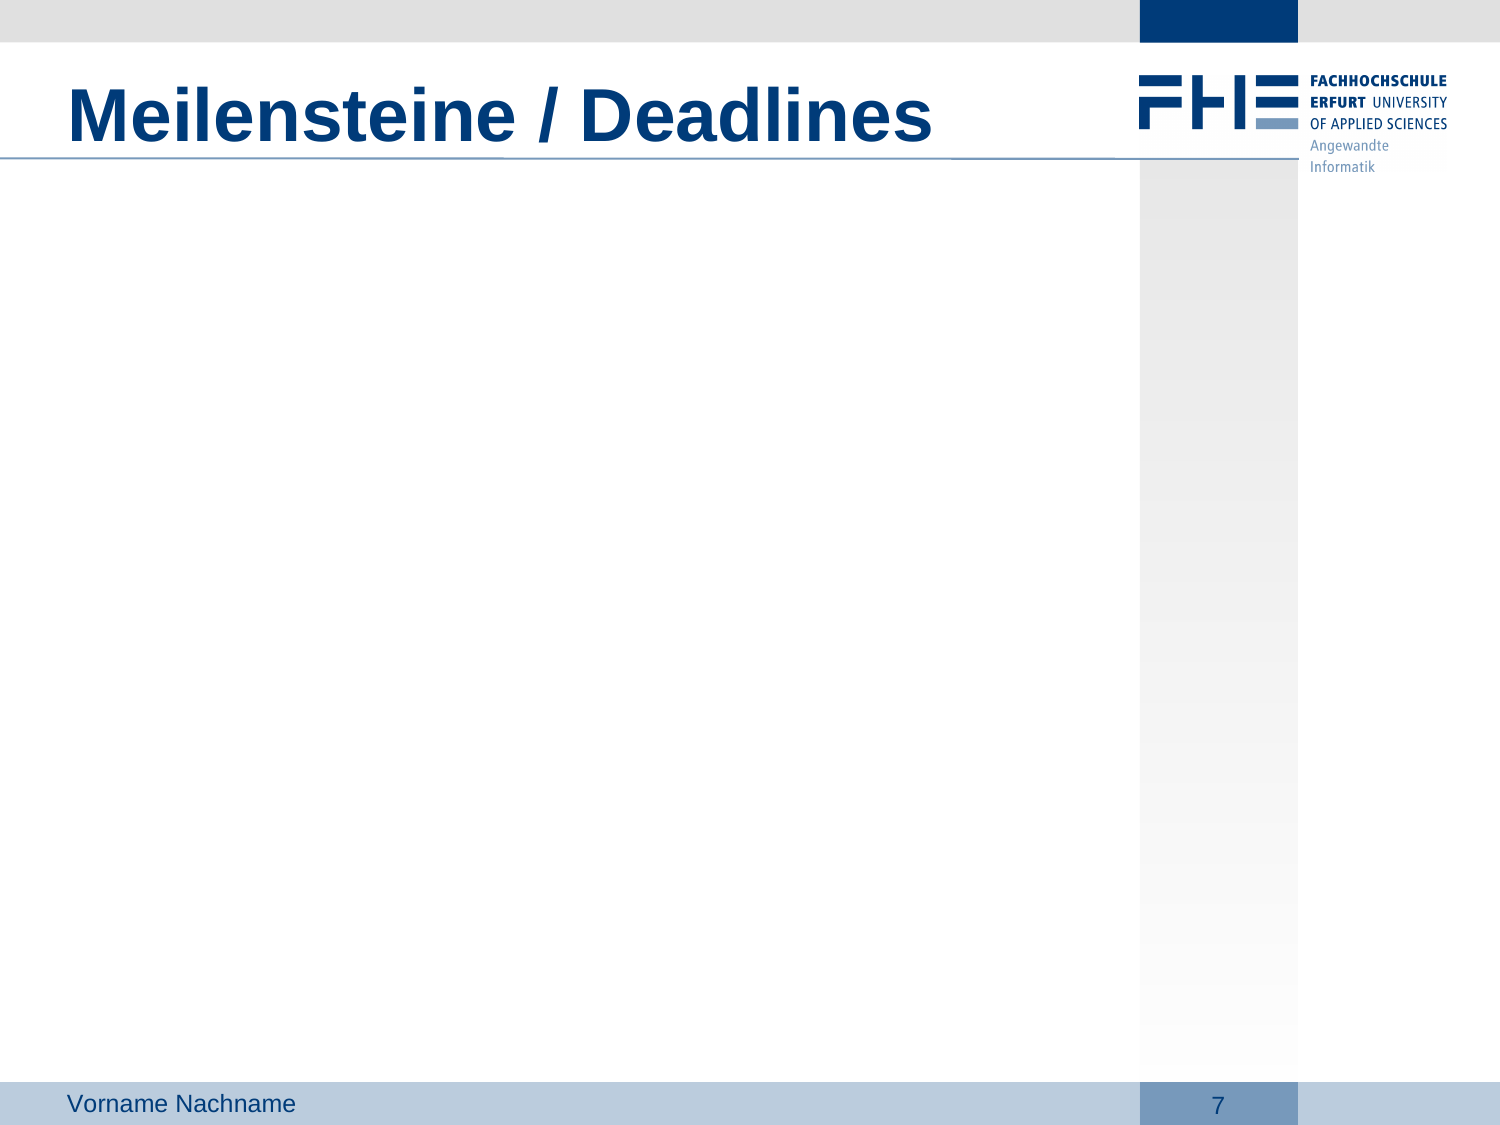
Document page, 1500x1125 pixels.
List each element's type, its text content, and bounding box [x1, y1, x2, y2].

title Meilensteine / Deadlines [53, 58, 1140, 142]
picture [1139, 75, 1447, 172]
